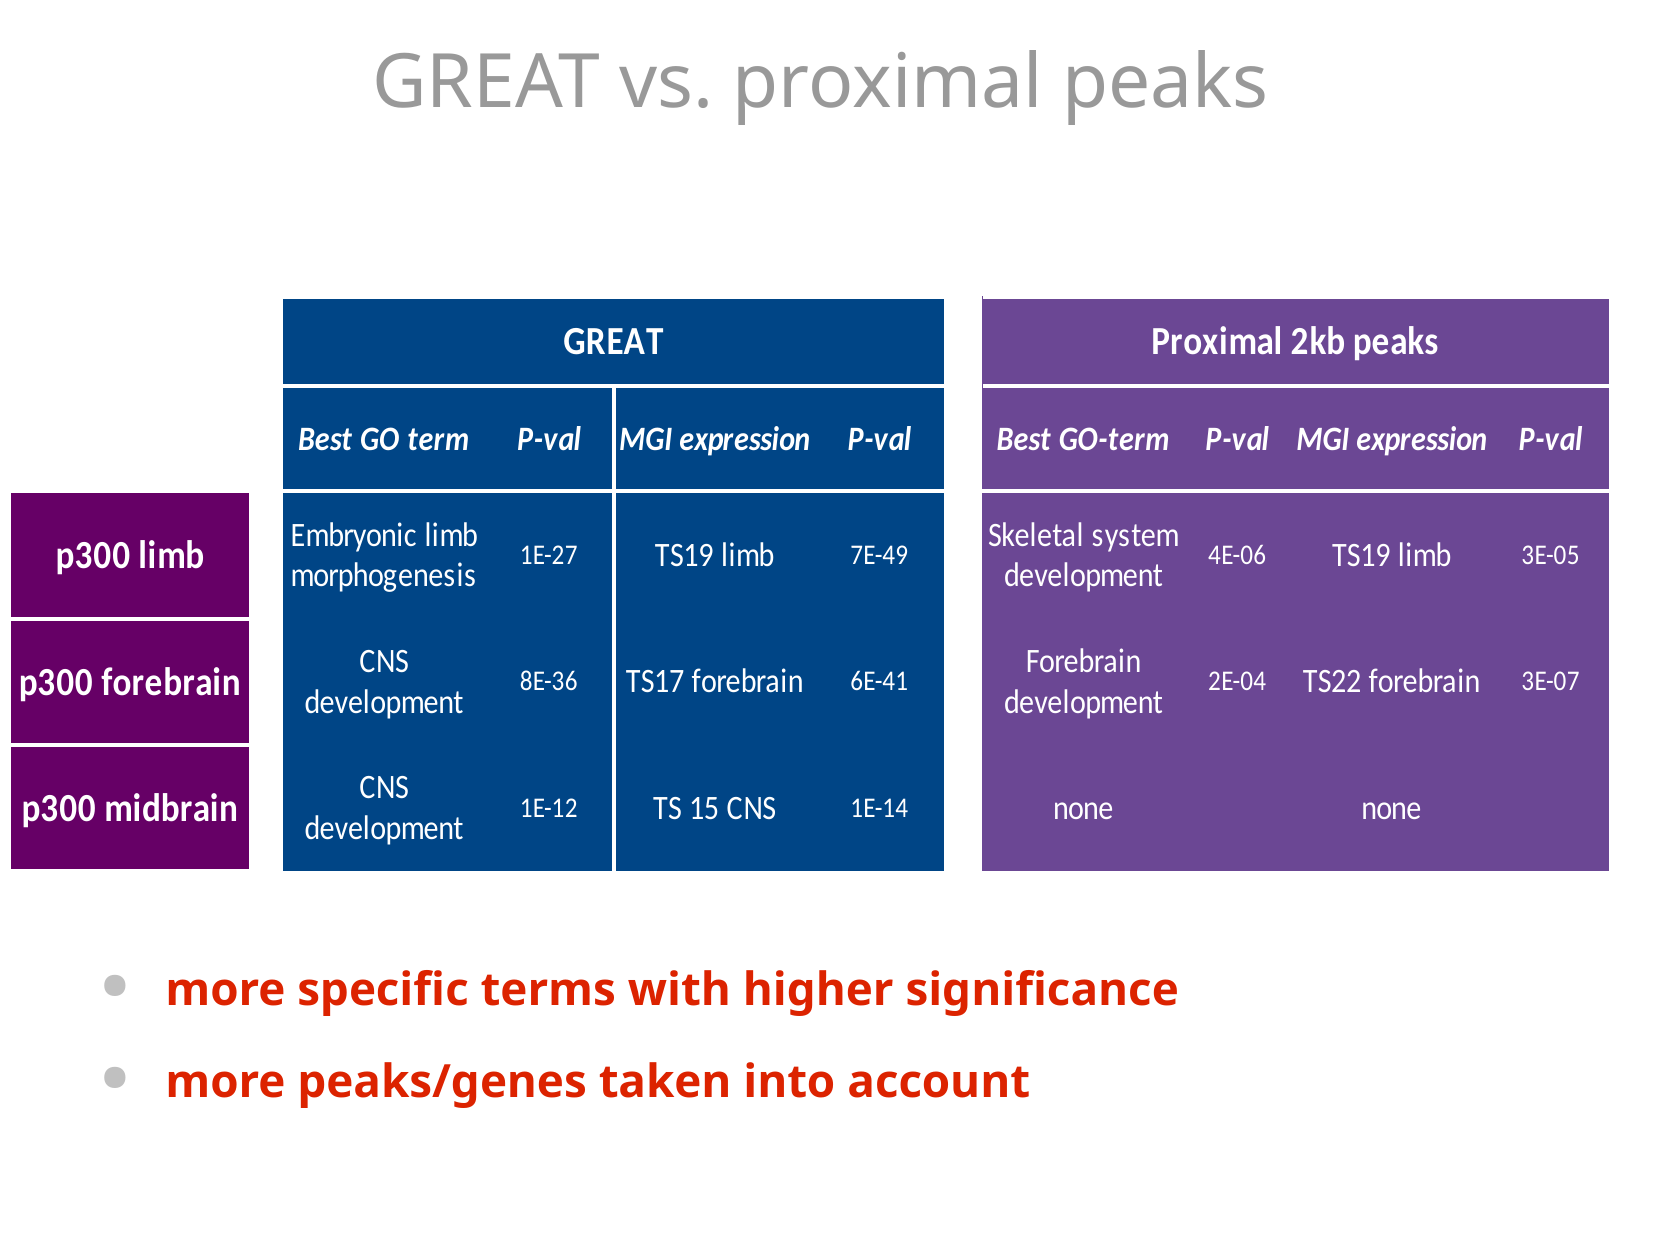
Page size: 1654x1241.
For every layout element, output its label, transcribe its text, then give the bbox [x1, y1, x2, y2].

title GREAT vs. proximal peaks [76, 2, 1565, 154]
list more specific terms with higher significance more peaks/genes taken into account [82, 956, 1571, 1216]
chart [10, 296, 1612, 874]
